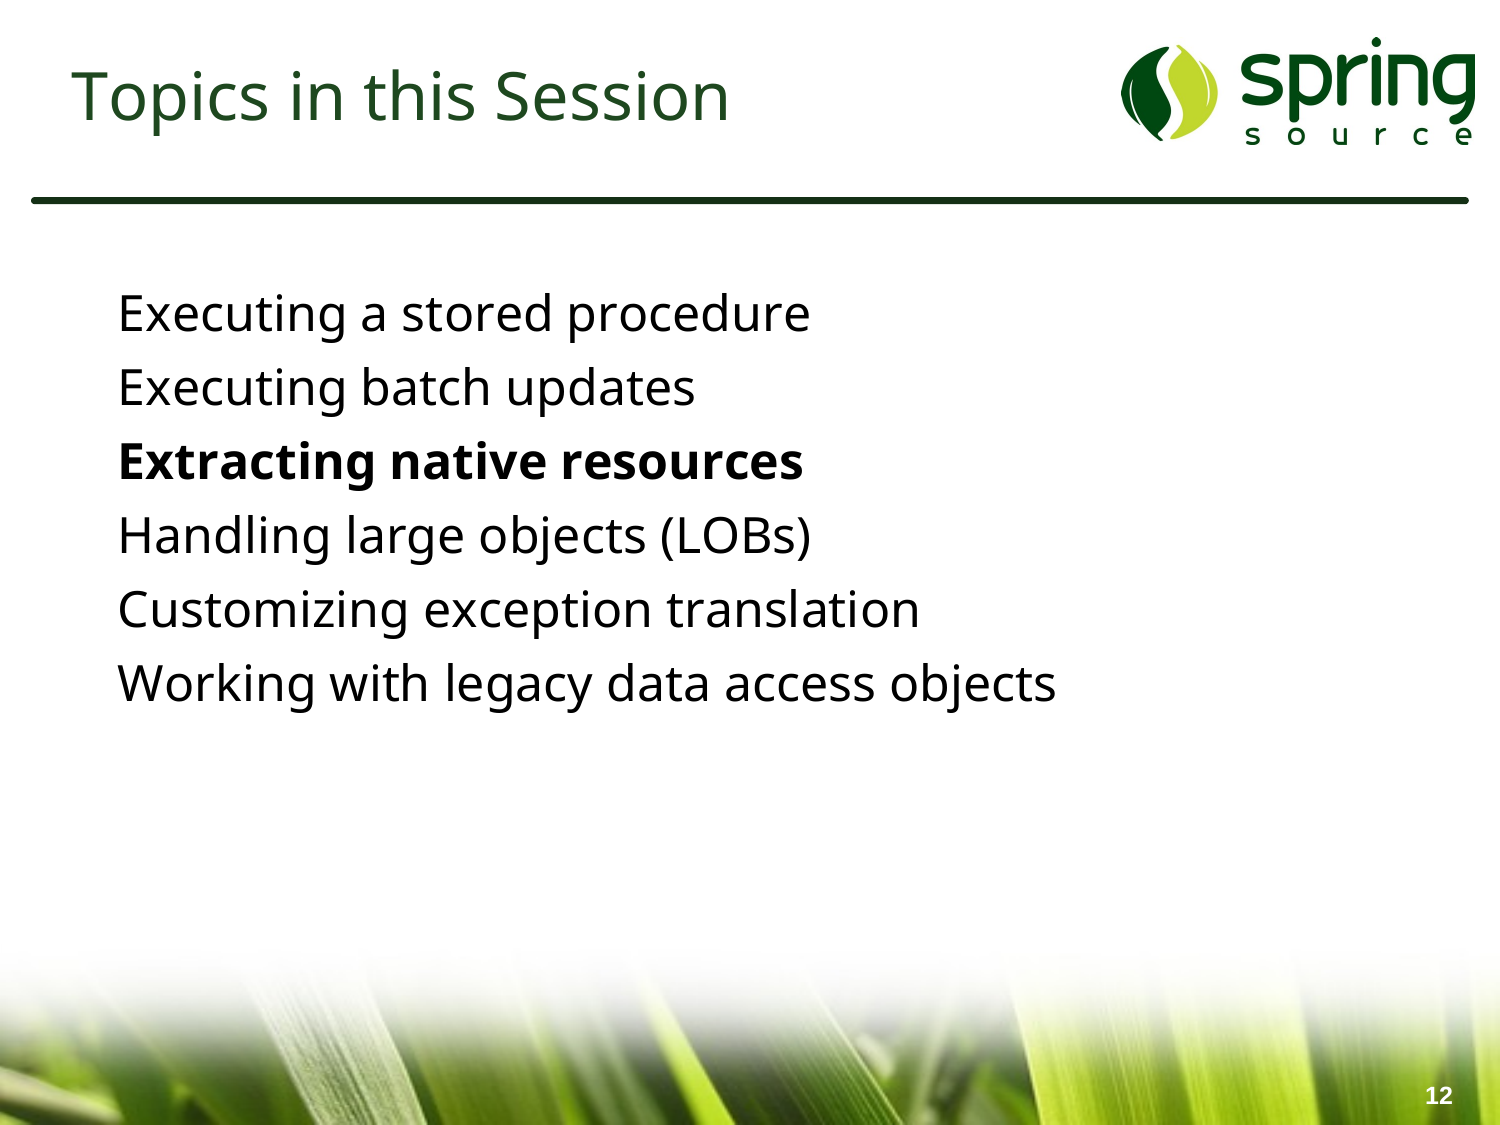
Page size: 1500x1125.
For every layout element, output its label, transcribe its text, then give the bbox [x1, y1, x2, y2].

picture [1121, 37, 1475, 145]
picture [0, 944, 1500, 1125]
list Executing a stored procedure Executing batch updates Extracting native resources Handling large objects (LOBs) Customizing exception translation Working with legacy data access objects [103, 275, 1394, 938]
title Topics in this Session [56, 13, 1089, 176]
